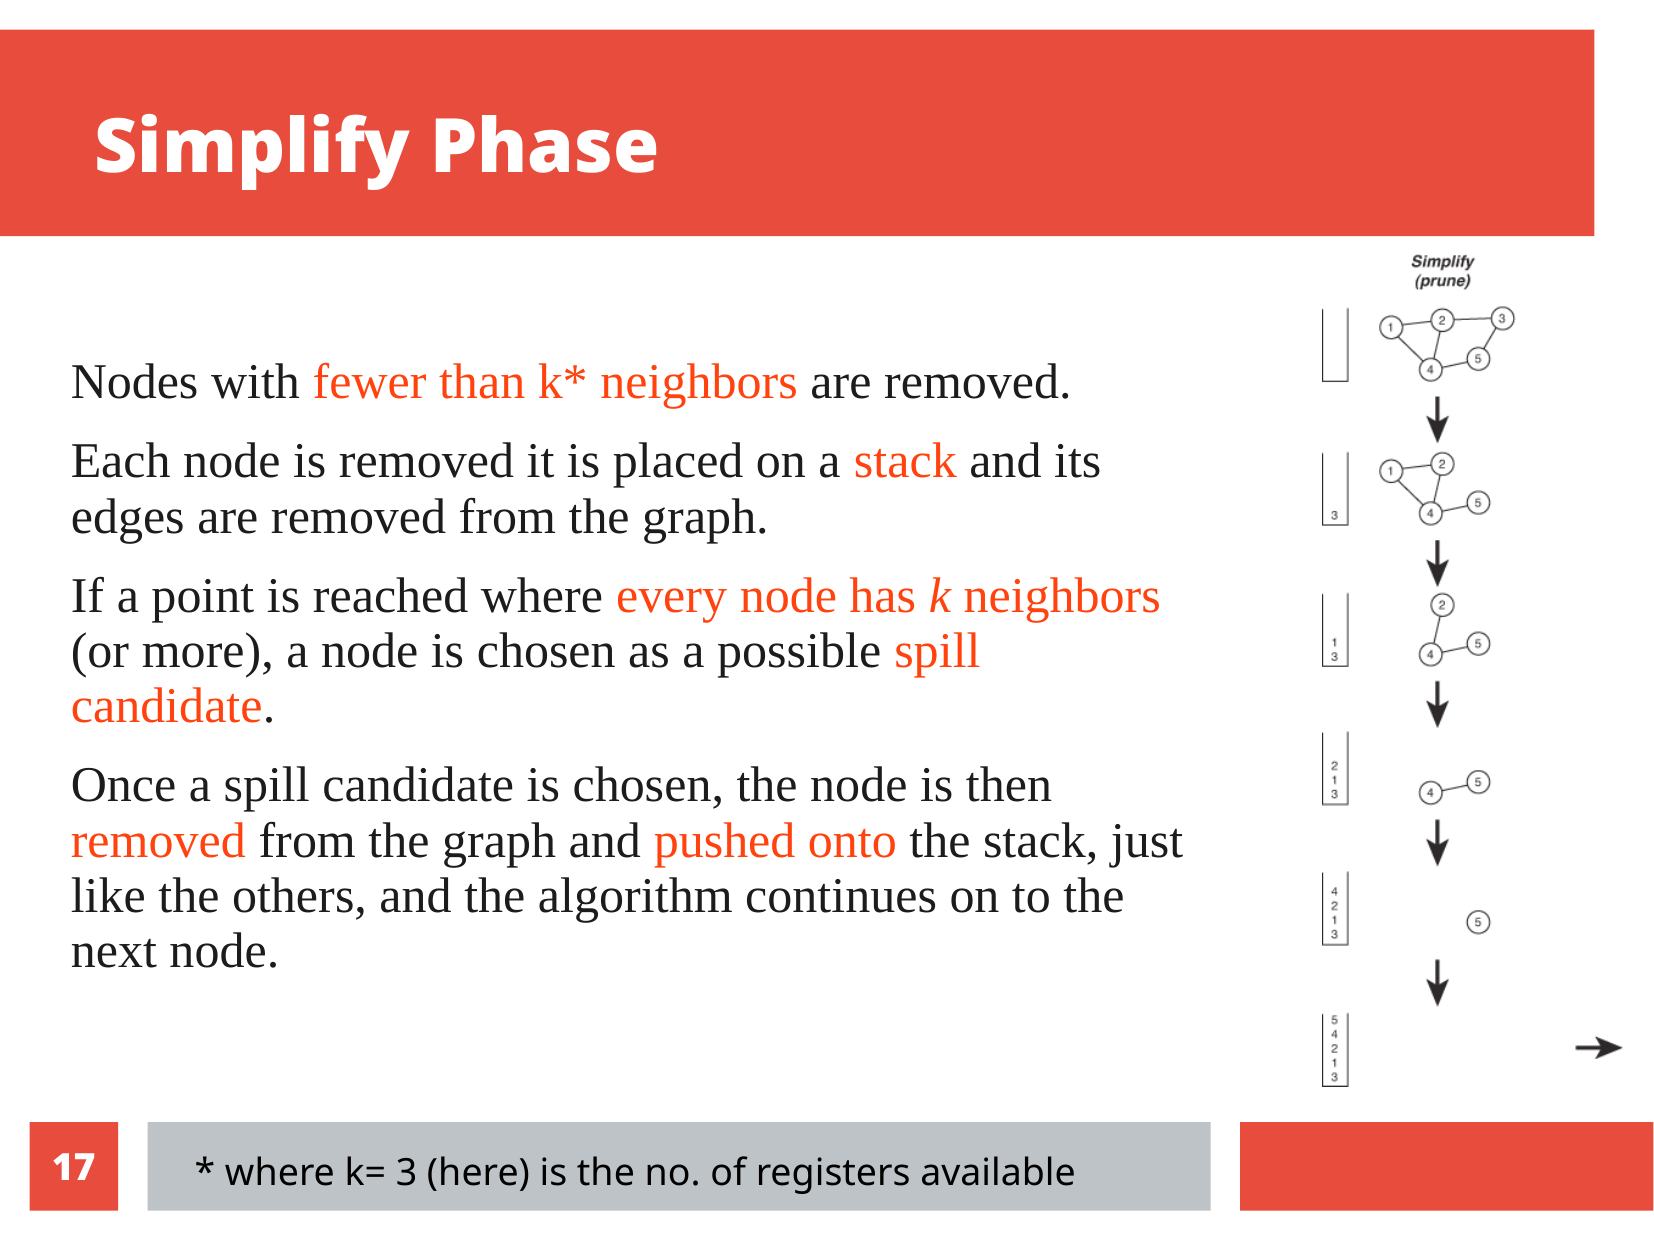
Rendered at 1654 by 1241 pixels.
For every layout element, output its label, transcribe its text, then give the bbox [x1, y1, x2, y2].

picture [1322, 253, 1654, 1087]
title Simplify Phase [94, 47, 1630, 195]
list Nodes with fewer than k* neighbors are removed. Each node is removed it is placed on a stack and its edges are removed from the graph. If a point is reached where every node has k neighbors (or more), a node is chosen as a possible spill candidate. Once a spill candidate is chosen, the node is then removed from the graph and pushed onto the stack, just like the others, and the algorithm continues on to the next node. [70, 354, 1193, 1146]
text_box * where k= 3 (here) is the no. of registers available [179, 1137, 1217, 1240]
